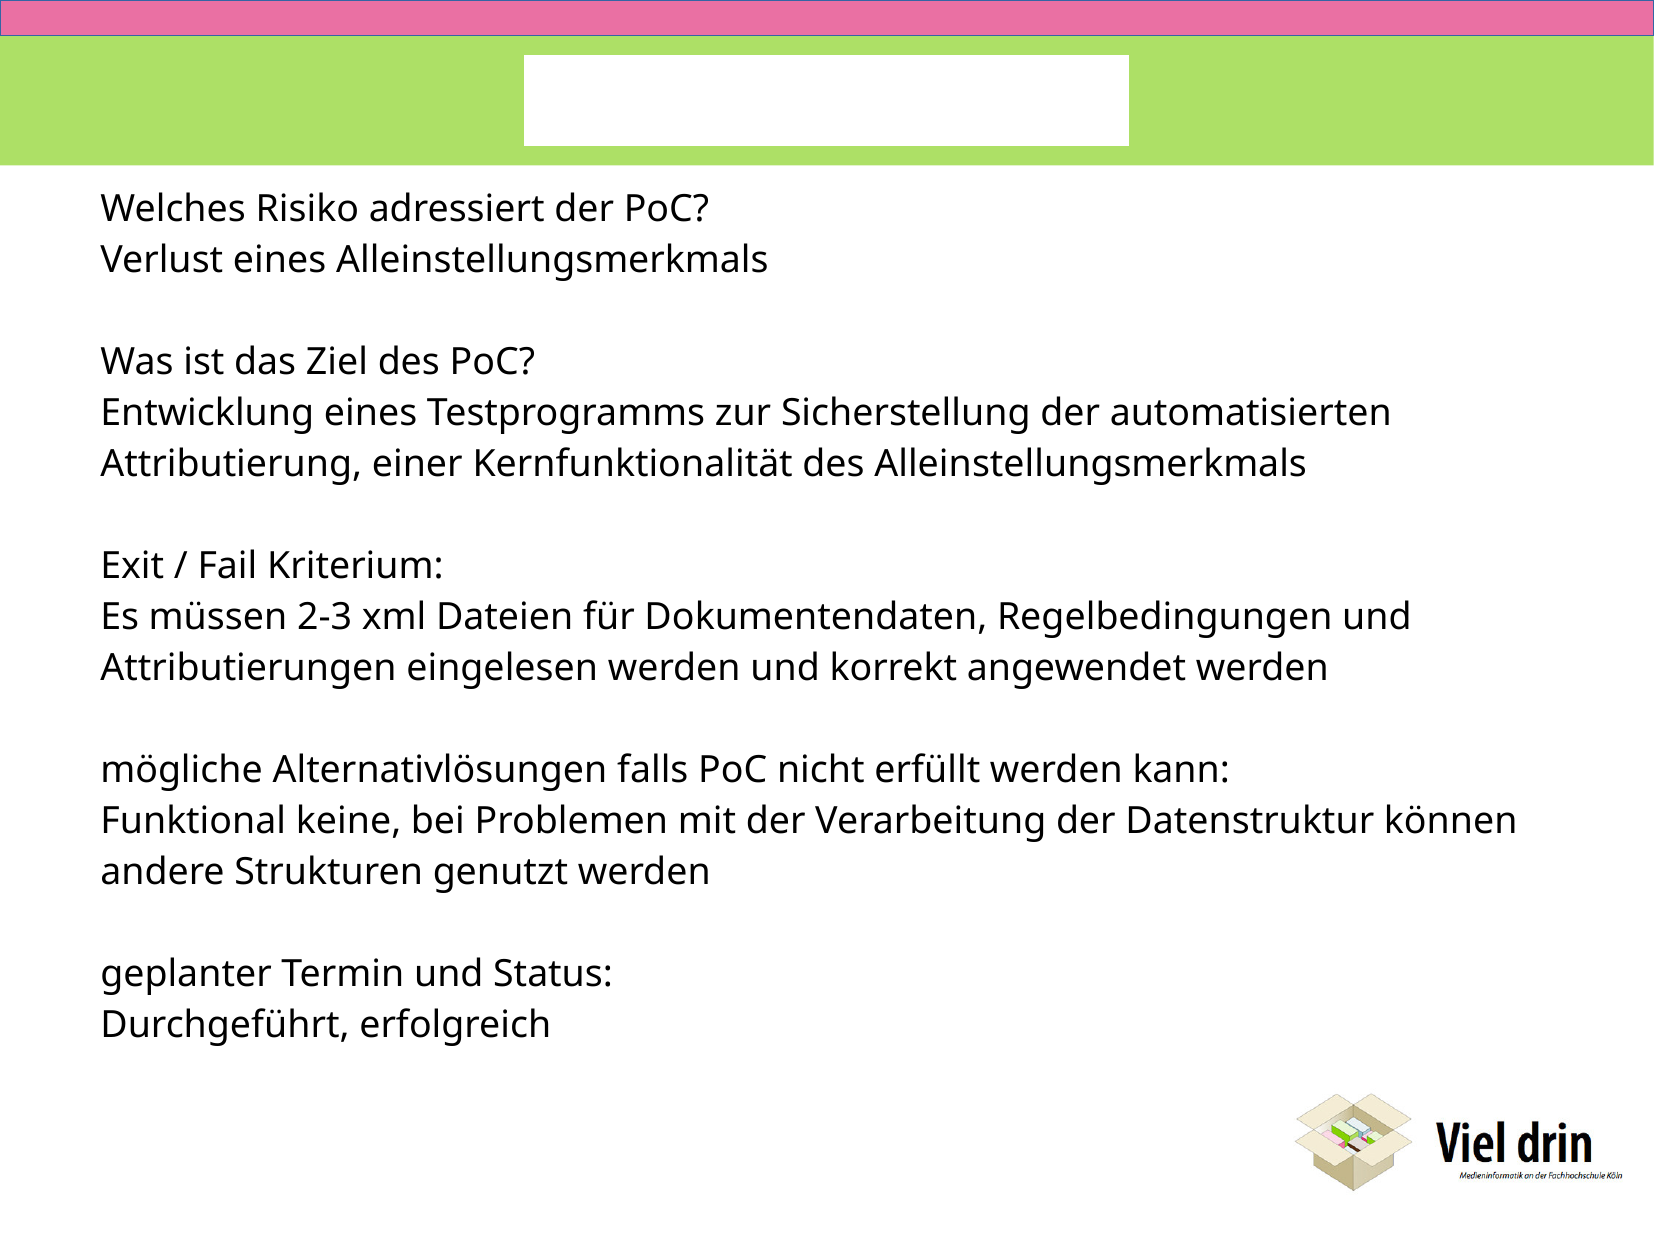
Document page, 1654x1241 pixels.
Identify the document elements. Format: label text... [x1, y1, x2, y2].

subtitle Welches Risiko adressiert der PoC? Verlust eines Alleinstellungsmerkmals Was ist das Ziel des PoC? Entwicklung eines Testprogramms zur Sicherstellung der automatisierten Attributierung, einer Kernfunktionalität des Alleinstellungsmerkmals Exit / Fail Kriterium: Es müssen 2-3 xml Dateien für Dokumentendaten, Regelbedingungen und Attributierungen eingelesen werden und korrekt angewendet werden mögliche Alternativlösungen falls PoC nicht erfüllt werden kann: Funktional keine, bei Problemen mit der Verarbeitung der Datenstruktur können andere Strukturen genutzt werden geplanter Termin und Status: Durchgeführt, erfolgreich [100, 236, 1589, 994]
text_box [0, 0, 1654, 36]
title PoC 1: RegelEngine [0, 36, 1654, 166]
picture [1257, 1058, 1648, 1231]
